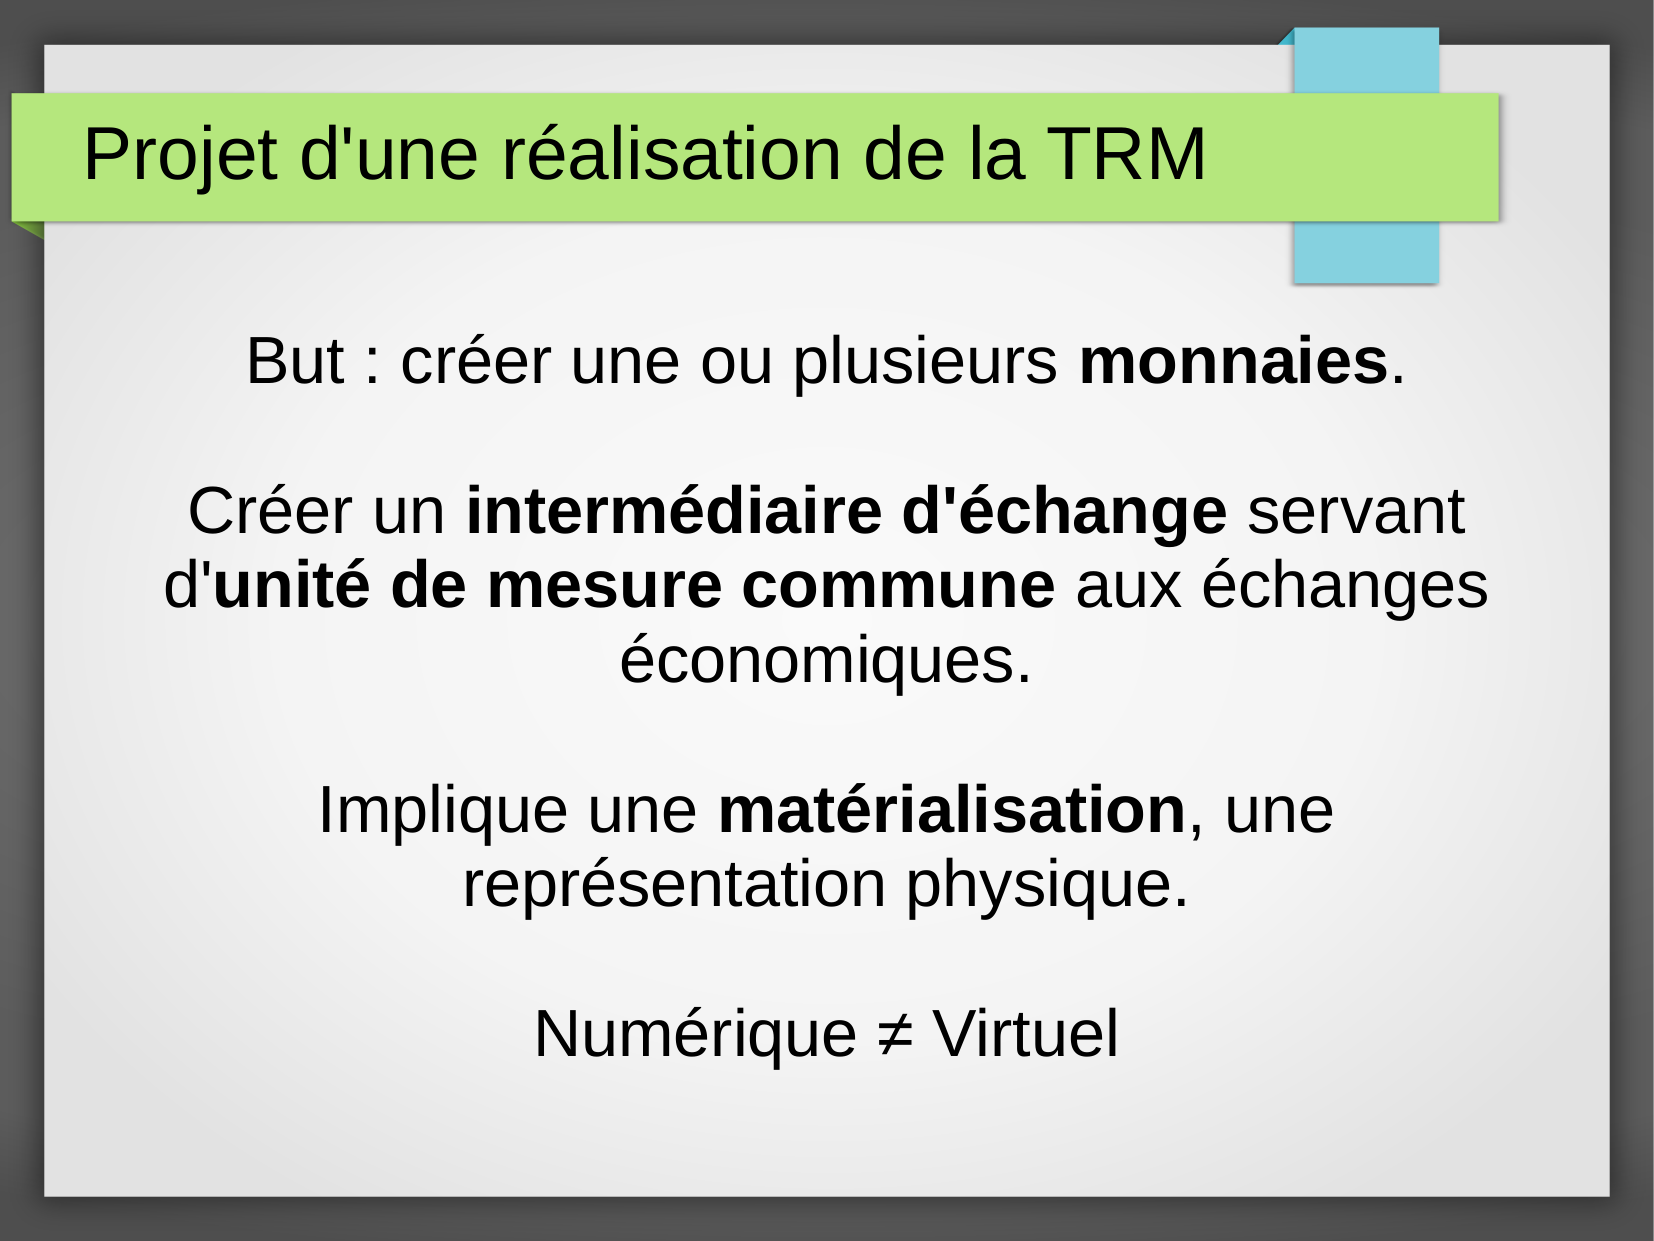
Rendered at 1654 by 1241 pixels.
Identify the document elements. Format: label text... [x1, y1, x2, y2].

title Projet d'une réalisation de la TRM [82, 94, 1489, 213]
picture [0, 0, 1654, 1241]
text_box But : créer une ou plusieurs monnaies. Créer un intermédiaire d'échange servant d'unité de mesure commune aux échanges économiques. Implique une matérialisation, une représentation physique. Numérique ≠ Virtuel [82, 295, 1571, 1099]
